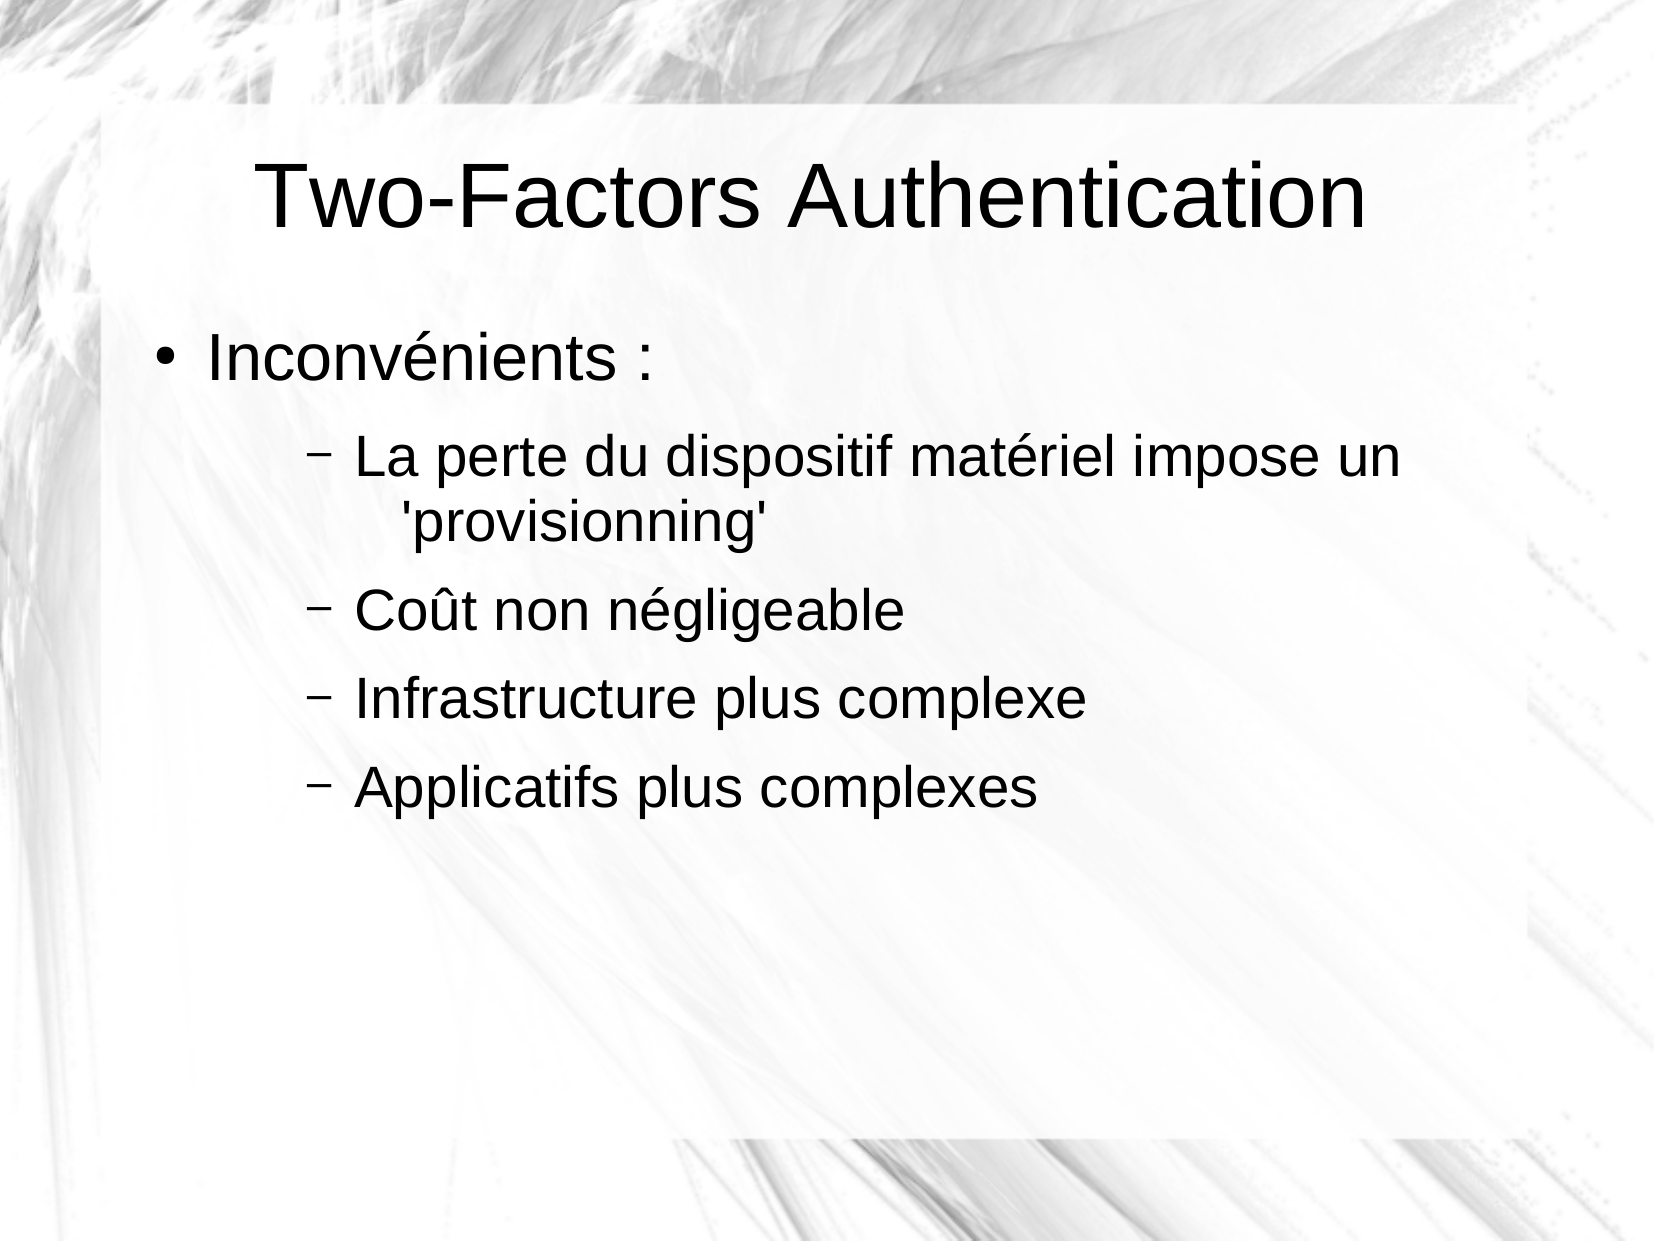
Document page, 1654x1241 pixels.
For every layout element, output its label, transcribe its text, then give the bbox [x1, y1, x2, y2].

picture [0, 0, 1654, 1241]
title Two-Factors Authentication [118, 119, 1506, 273]
list Inconvénients : La perte du dispositif matériel impose un 'provisionning' Coût non négligeable Infrastructure plus complexe Applicatifs plus complexes [118, 319, 1571, 931]
